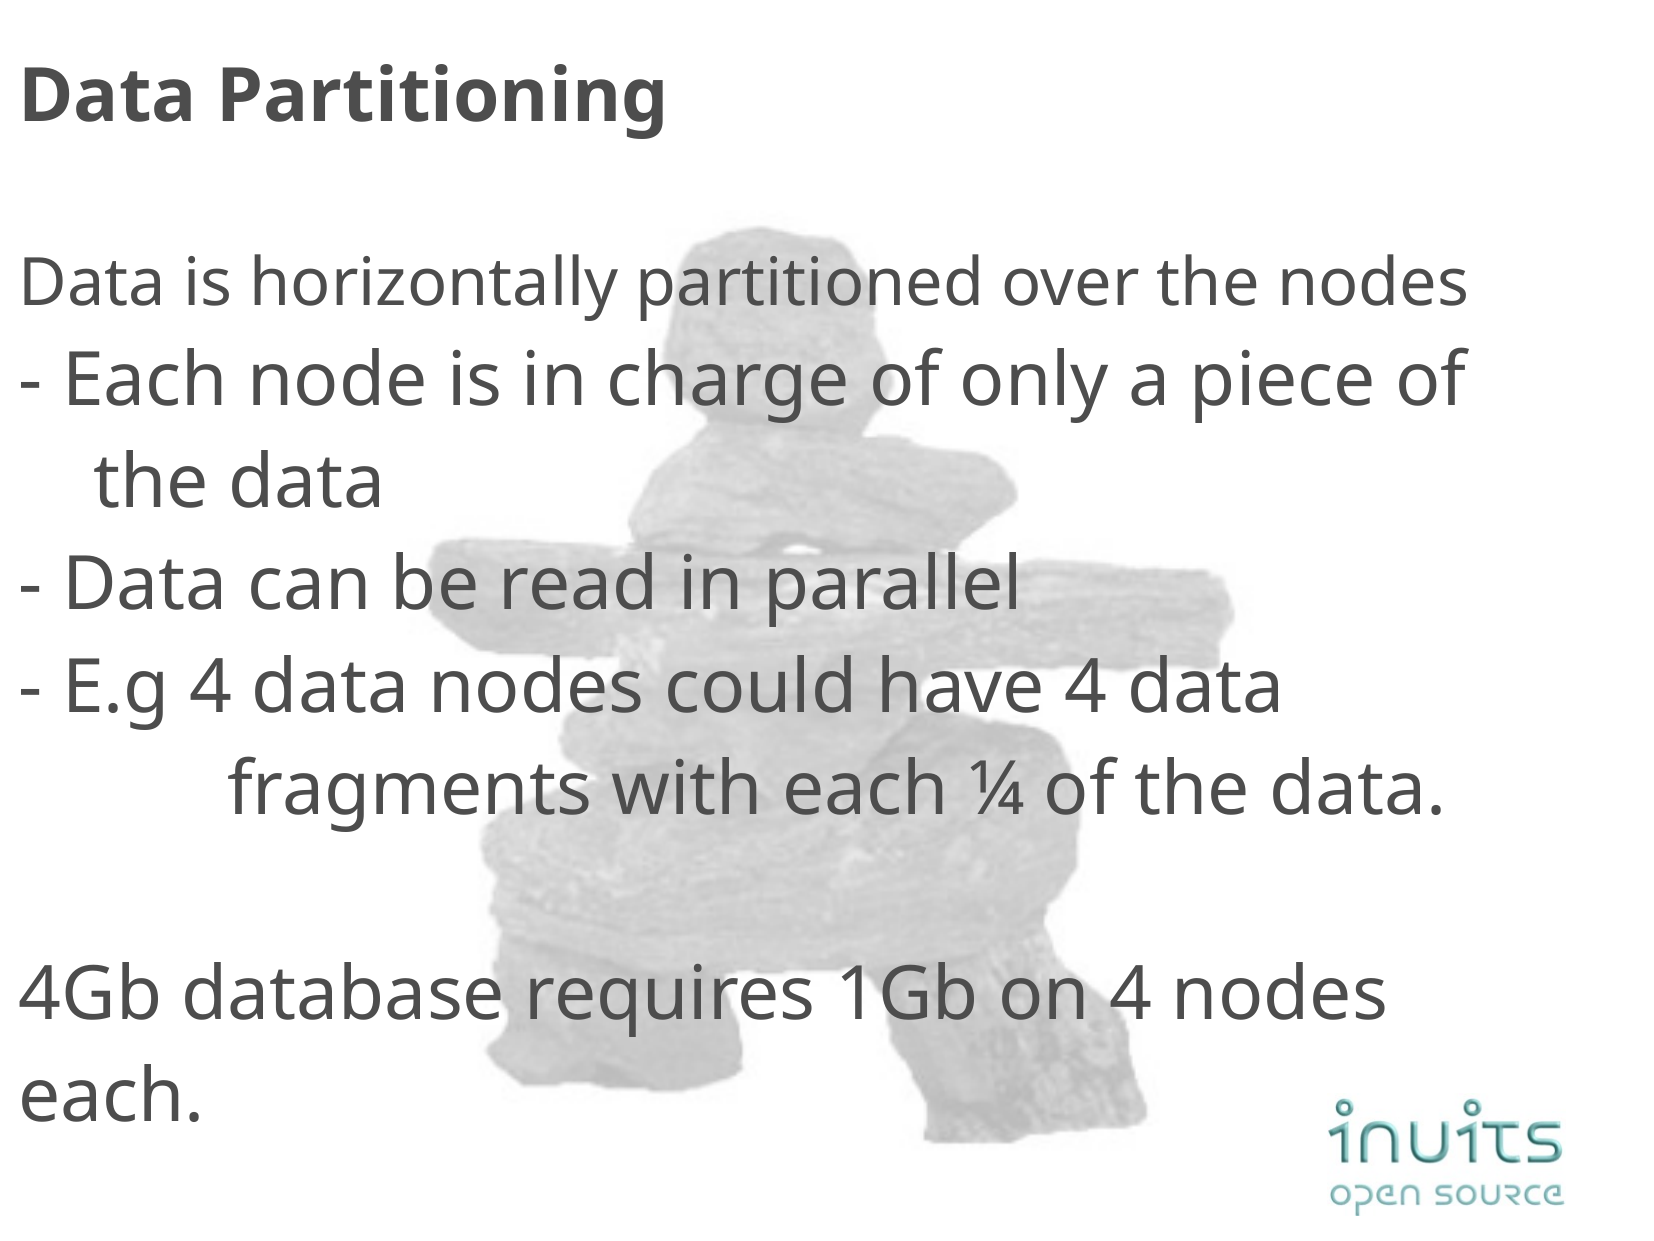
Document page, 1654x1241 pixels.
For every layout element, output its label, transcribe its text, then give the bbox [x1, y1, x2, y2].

text_box Data Partitioning Data is horizontally partitioned over the nodes - Each node is in charge of only a piece of the data - Data can be read in parallel - E.g 4 data nodes could have 4 data fragments with each ¼ of the data. 4Gb database requires 1Gb on 4 nodes each. [3, 33, 1614, 1241]
